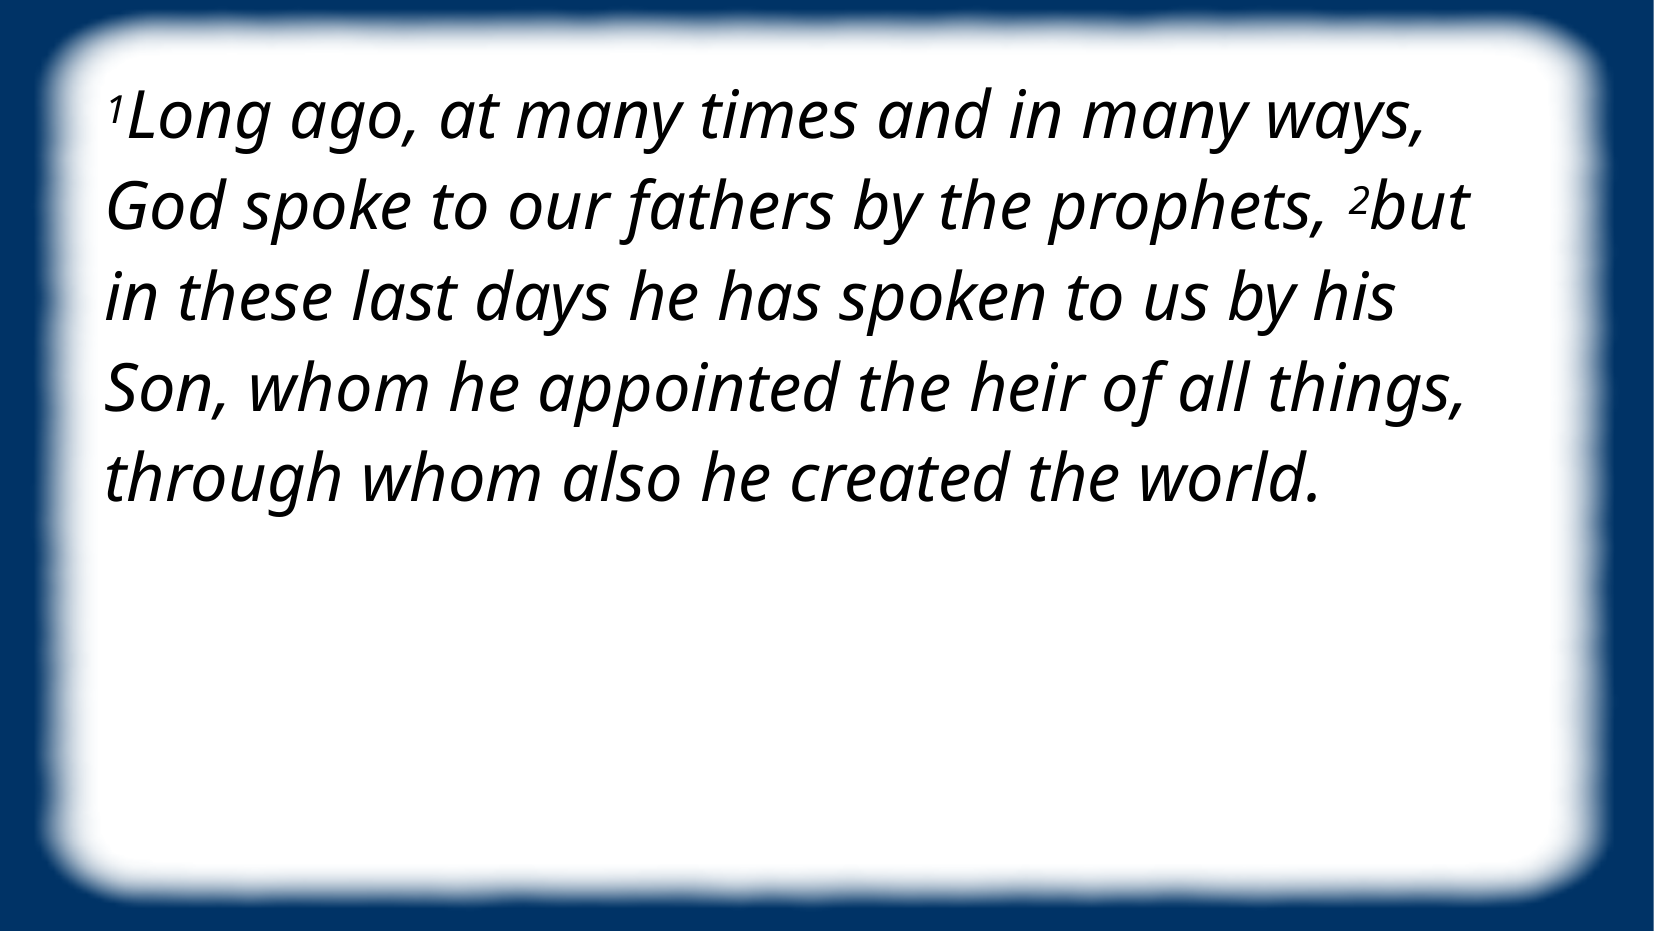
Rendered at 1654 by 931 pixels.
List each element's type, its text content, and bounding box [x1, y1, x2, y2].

text_box 1Long ago, at many times and in many ways, God spoke to our fathers by the prophets, 2but in these last days he has spoken to us by his Son, whom he appointed the heir of all things, through whom also he created the world. [90, 60, 1531, 519]
picture [0, 0, 1654, 931]
